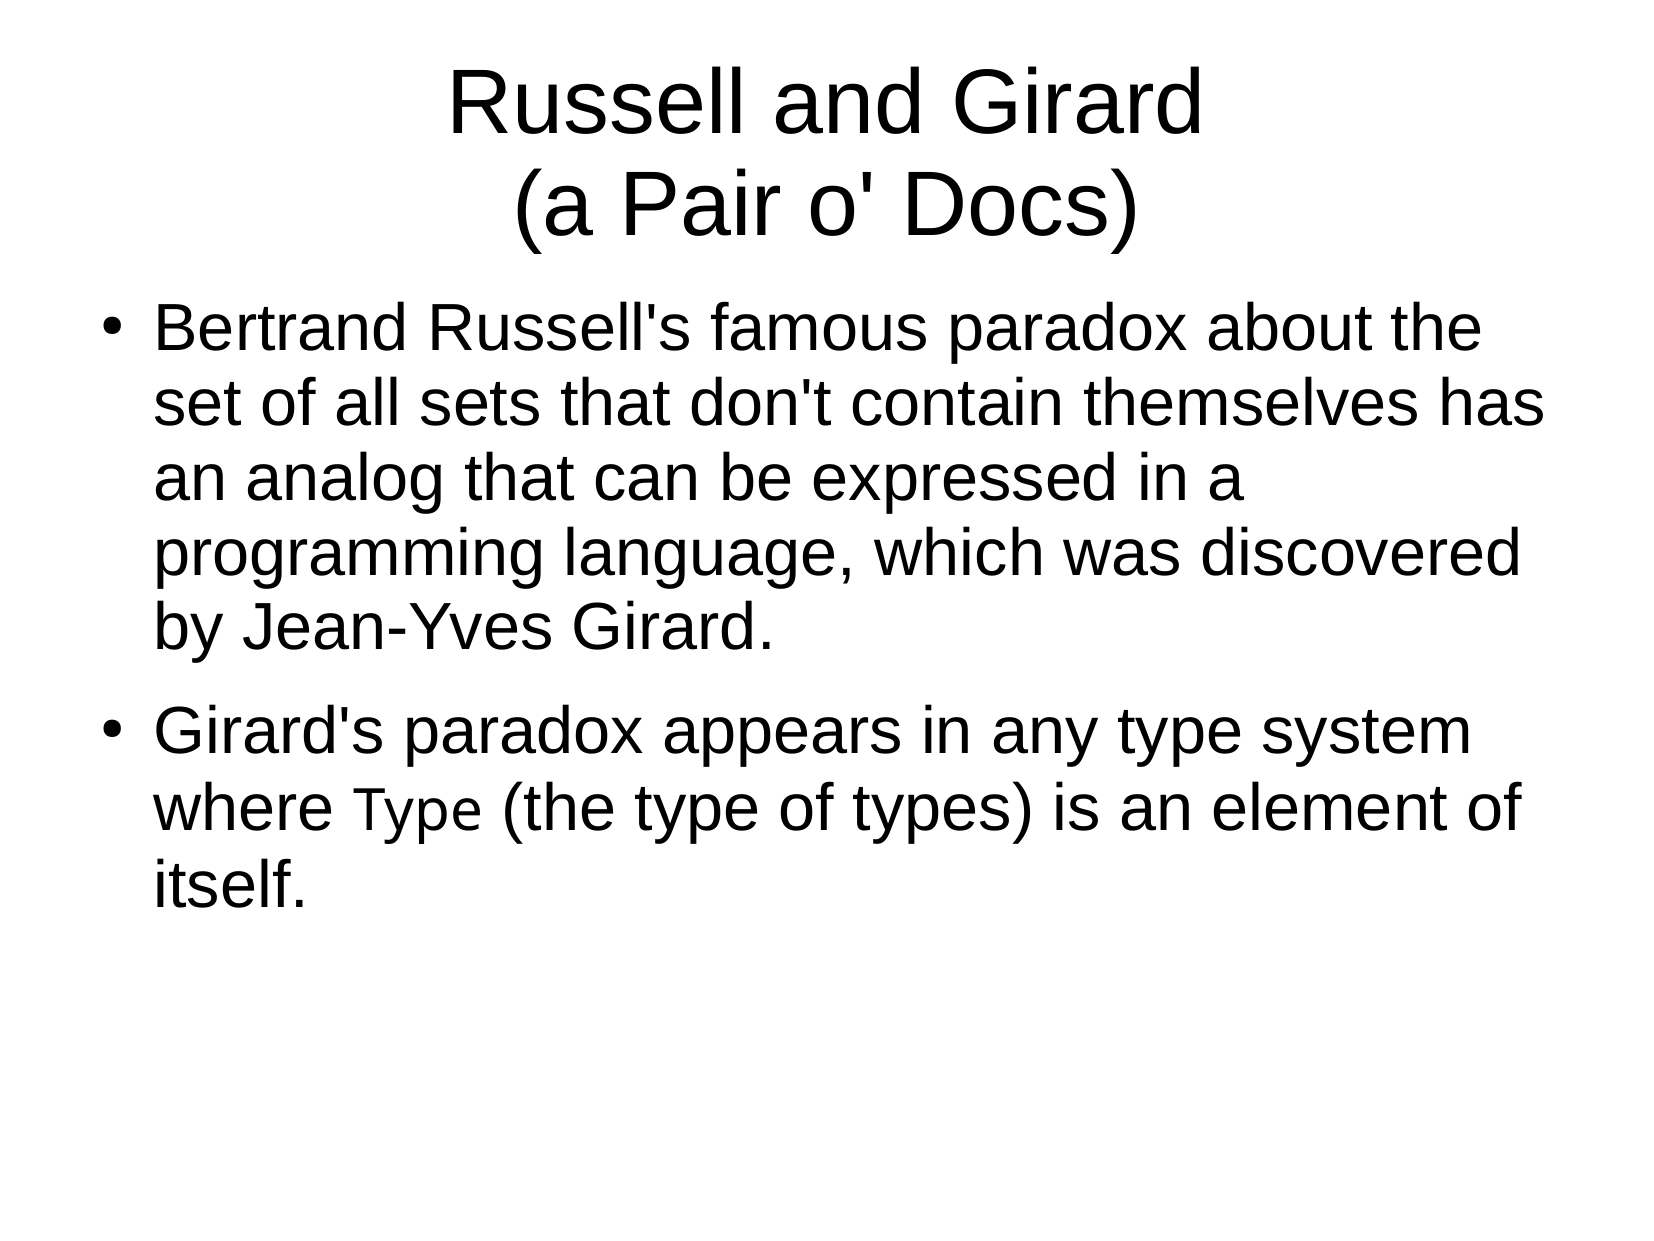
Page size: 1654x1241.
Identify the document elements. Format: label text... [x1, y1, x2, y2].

list Bertrand Russell's famous paradox about the set of all sets that don't contain themselves has an analog that can be expressed in a programming language, which was discovered by Jean-Yves Girard. Girard's paradox appears in any type system where Type (the type of types) is an element of itself. [82, 290, 1571, 1109]
title Russell and Girard (a Pair o' Docs) [82, 49, 1571, 257]
